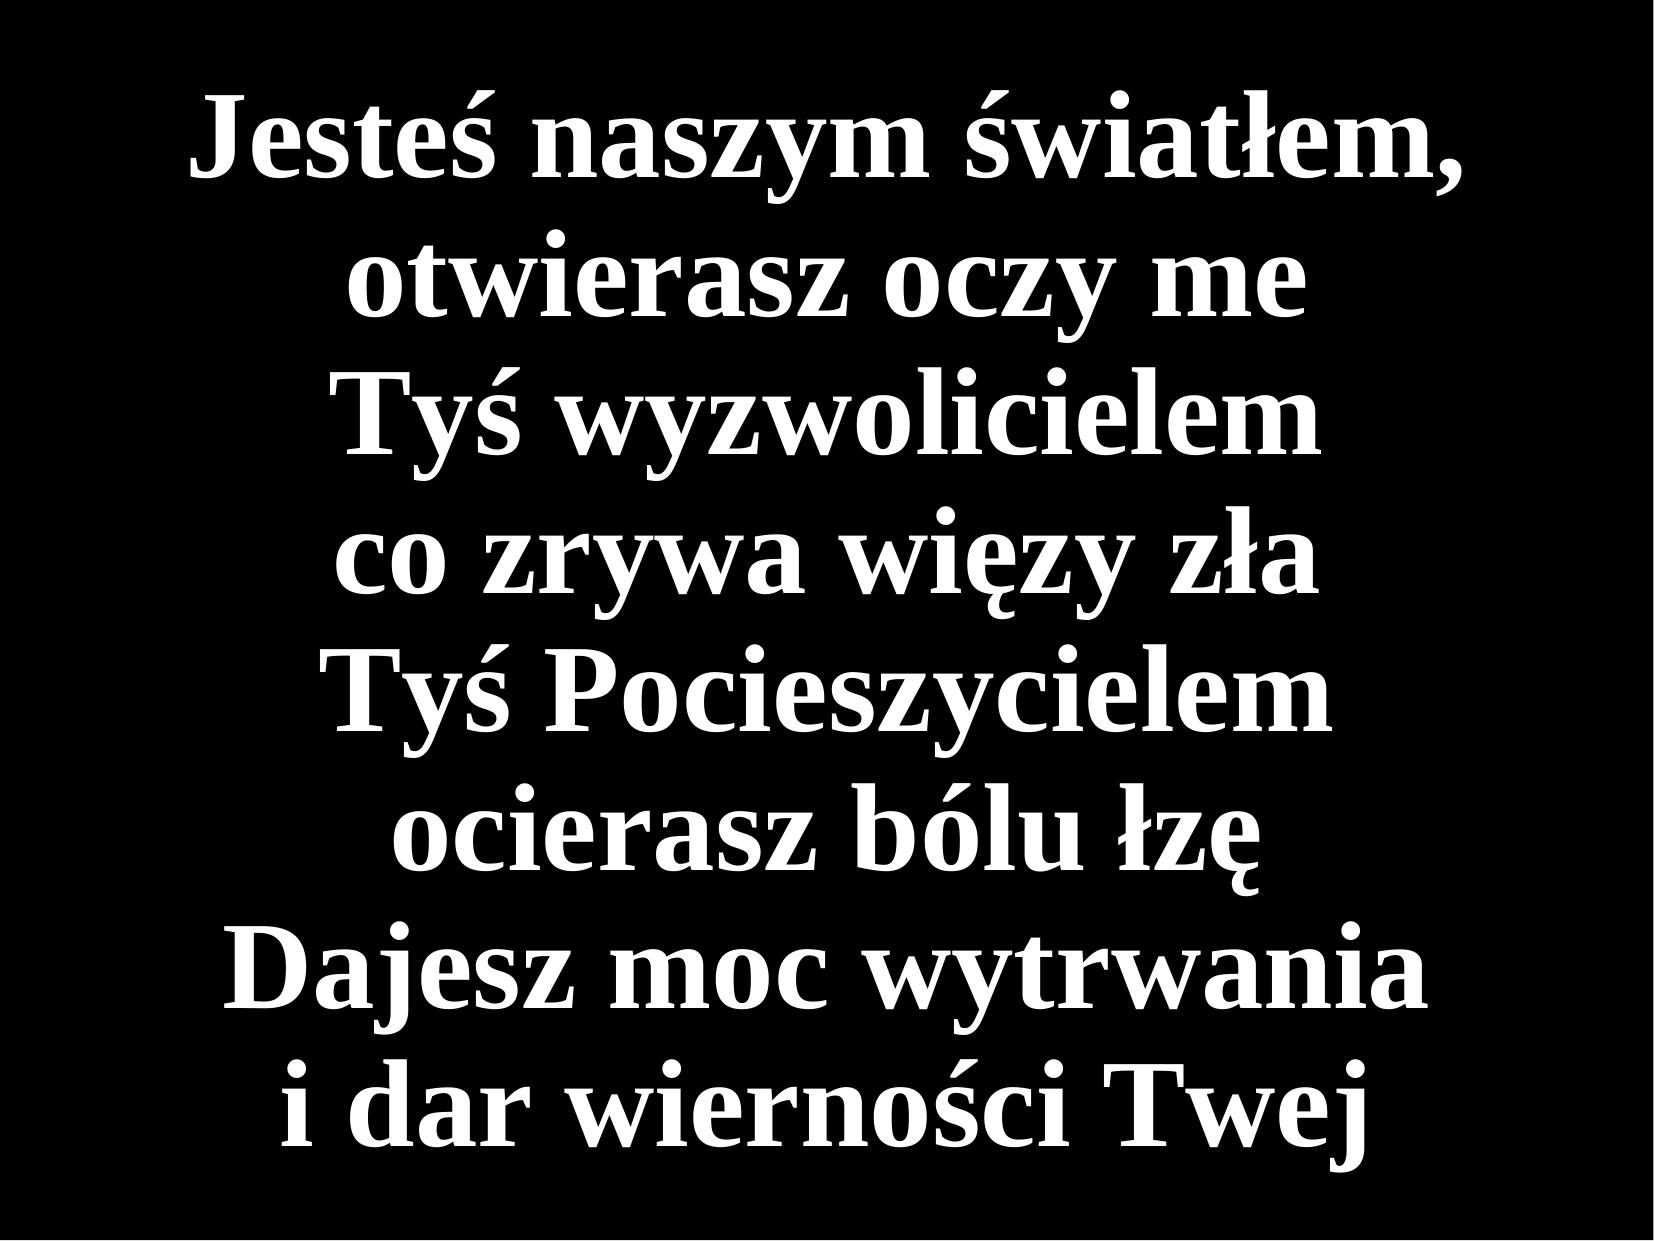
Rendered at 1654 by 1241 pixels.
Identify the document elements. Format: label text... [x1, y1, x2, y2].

title Jesteś naszym światłem, otwierasz oczy me Tyś wyzwolicielem co zrywa więzy zła Tyś Pocieszycielem ocierasz bólu łzę Dajesz moc wytrwania i dar wierności Twej [0, 0, 1654, 1241]
